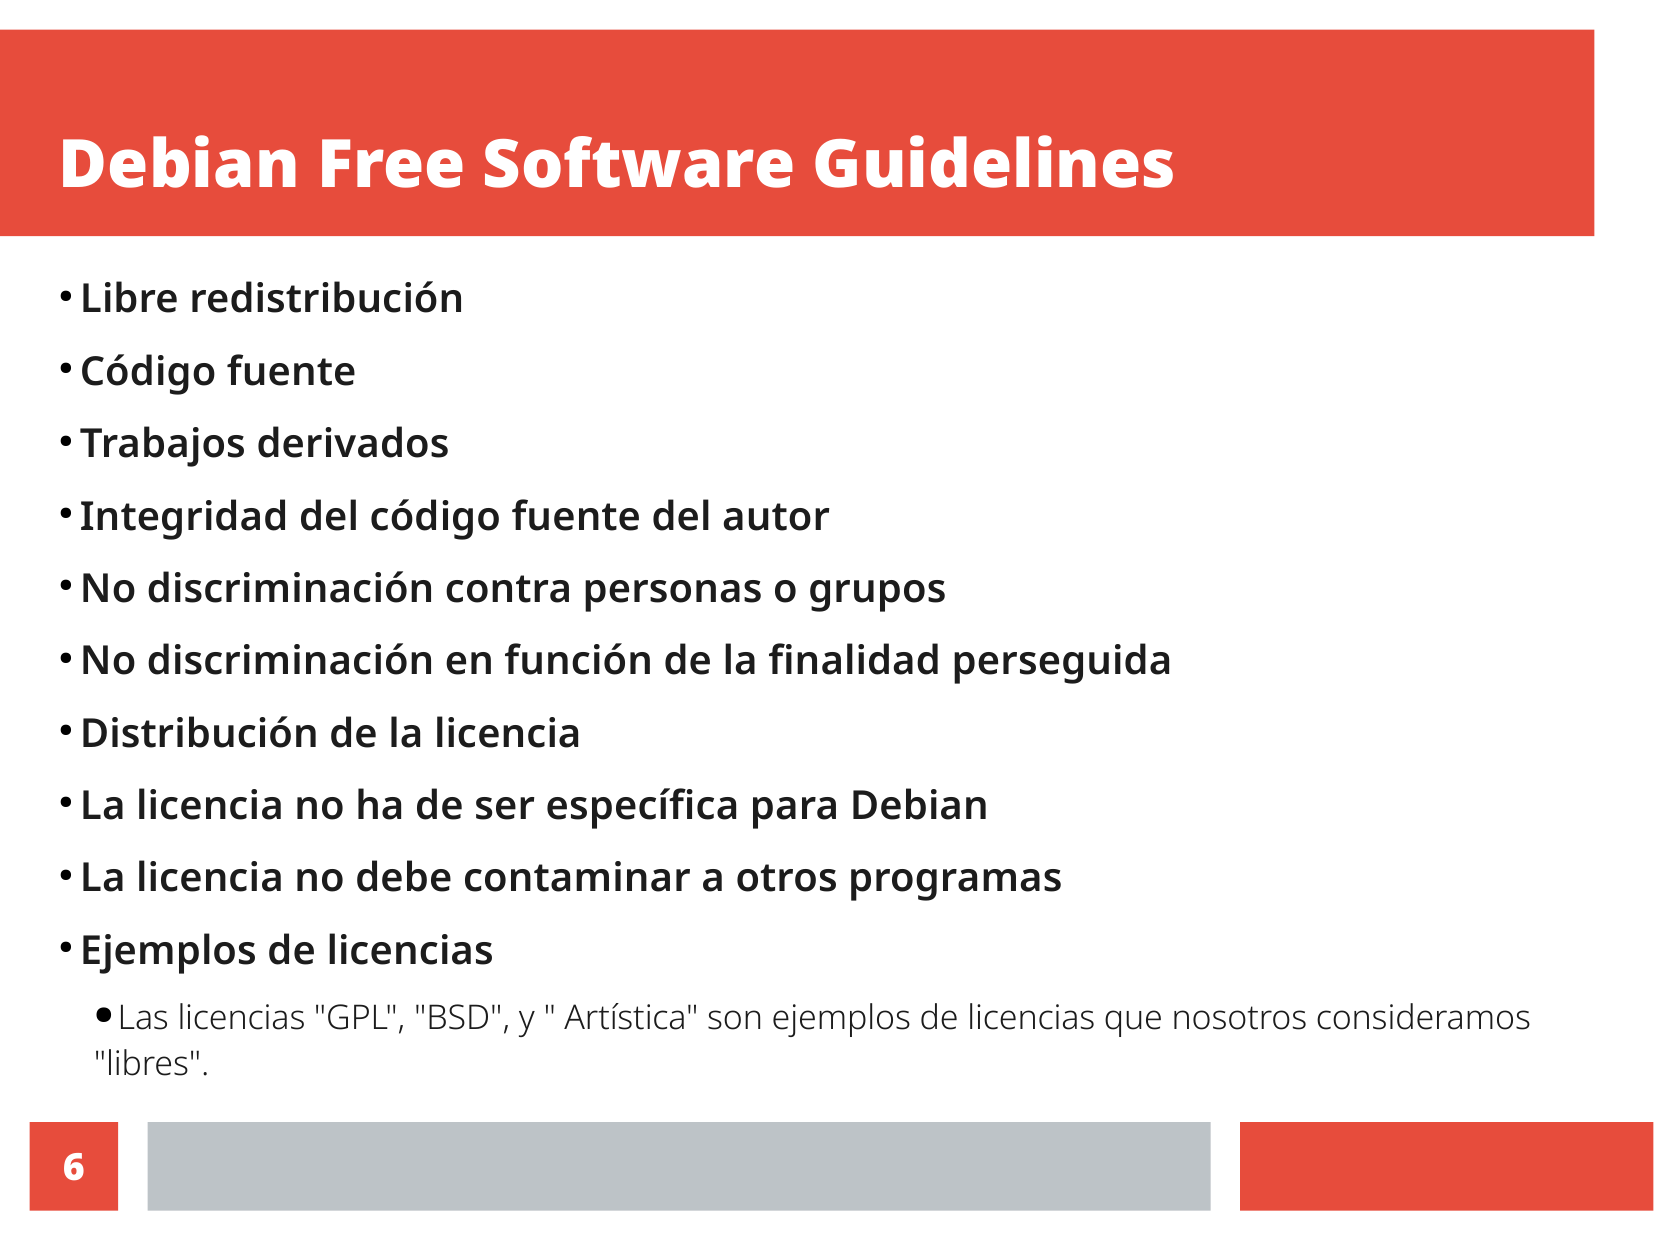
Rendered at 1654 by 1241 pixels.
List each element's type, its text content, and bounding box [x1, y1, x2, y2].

title Debian Free Software Guidelines [59, 59, 1595, 207]
list Libre redistribución Código fuente Trabajos derivados Integridad del código fuente del autor No discriminación contra personas o grupos No discriminación en función de la finalidad perseguida Distribución de la licencia La licencia no ha de ser específica para Debian La licencia no debe contaminar a otros programas Ejemplos de licencias Las licencias "GPL", "BSD", y " Artística" son ejemplos de licencias que nosotros consideramos "libres". [59, 270, 1565, 1093]
